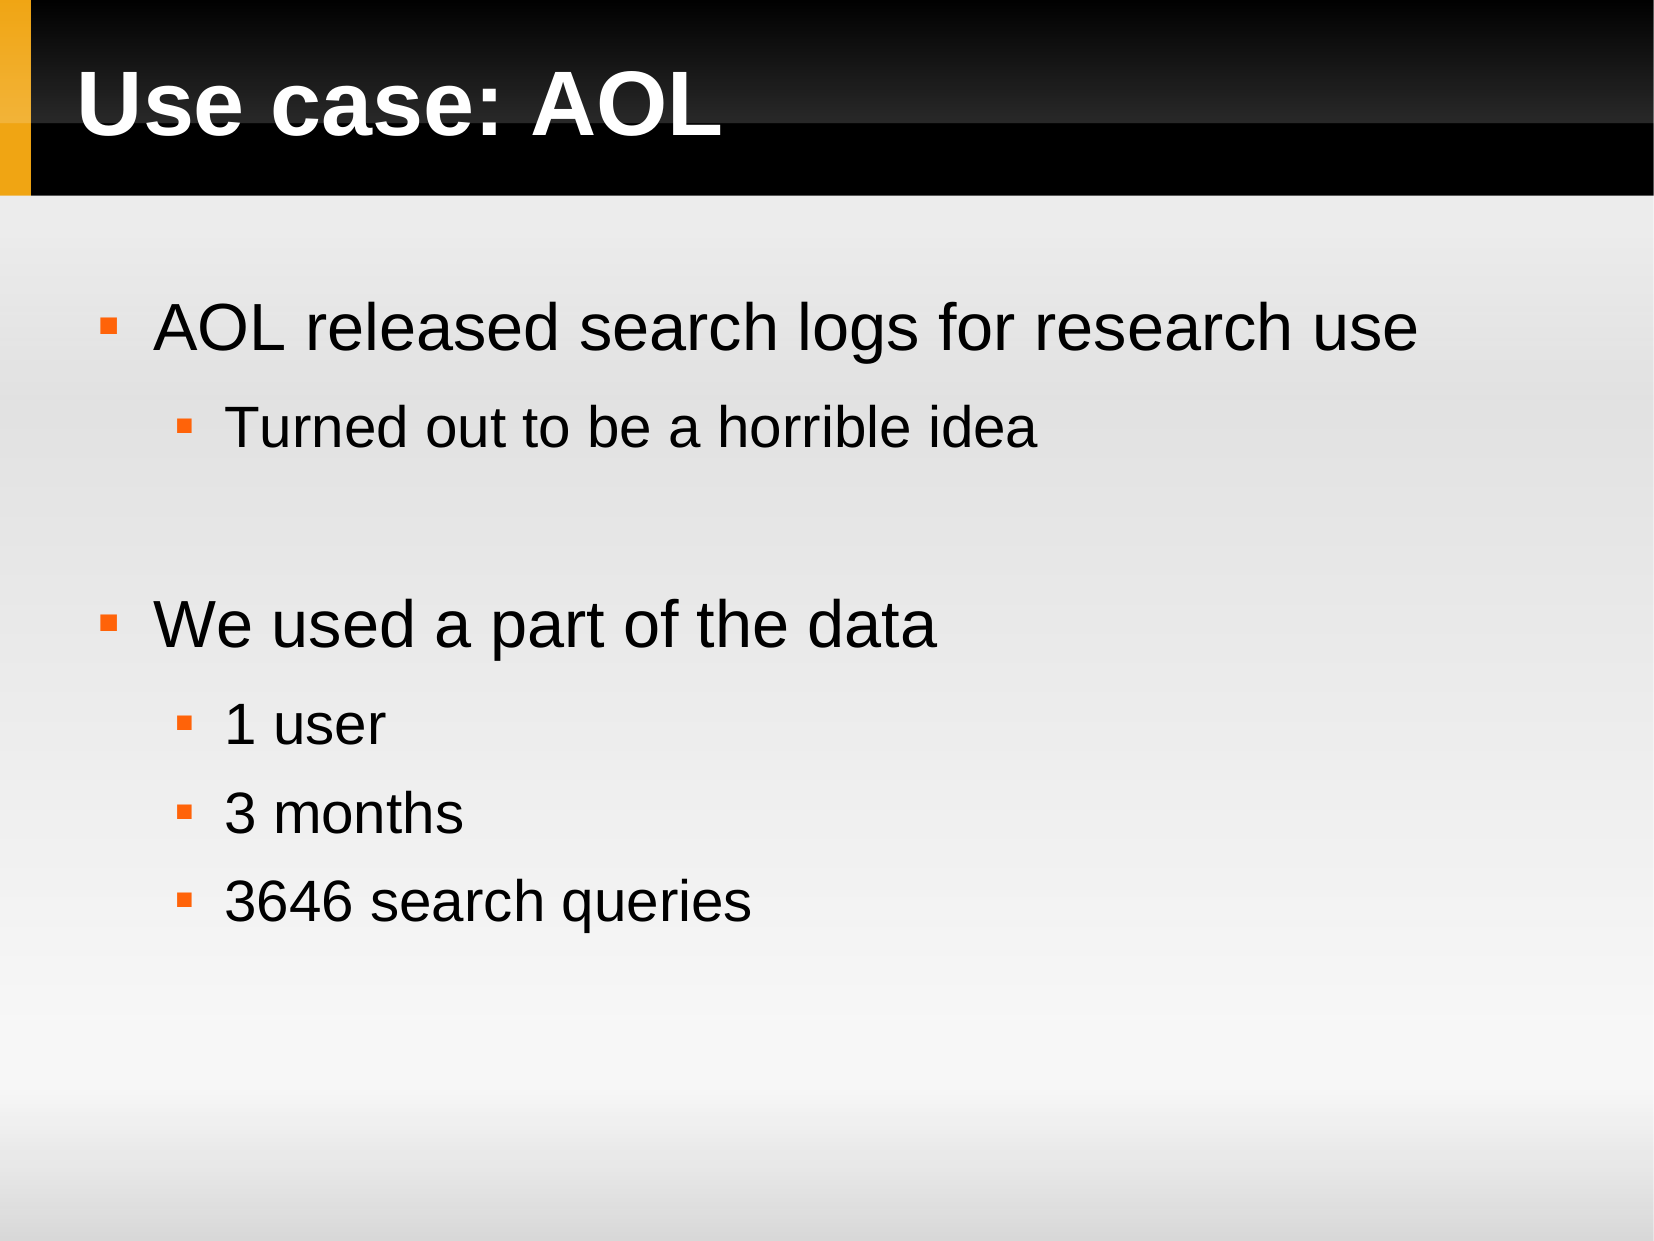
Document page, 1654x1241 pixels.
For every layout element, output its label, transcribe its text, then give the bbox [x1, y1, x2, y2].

title Use case: AOL [76, 7, 1565, 200]
picture [0, 0, 1654, 1241]
list AOL released search logs for research use Turned out to be a horrible idea We used a part of the data 1 user 3 months 3646 search queries [82, 290, 1571, 1094]
